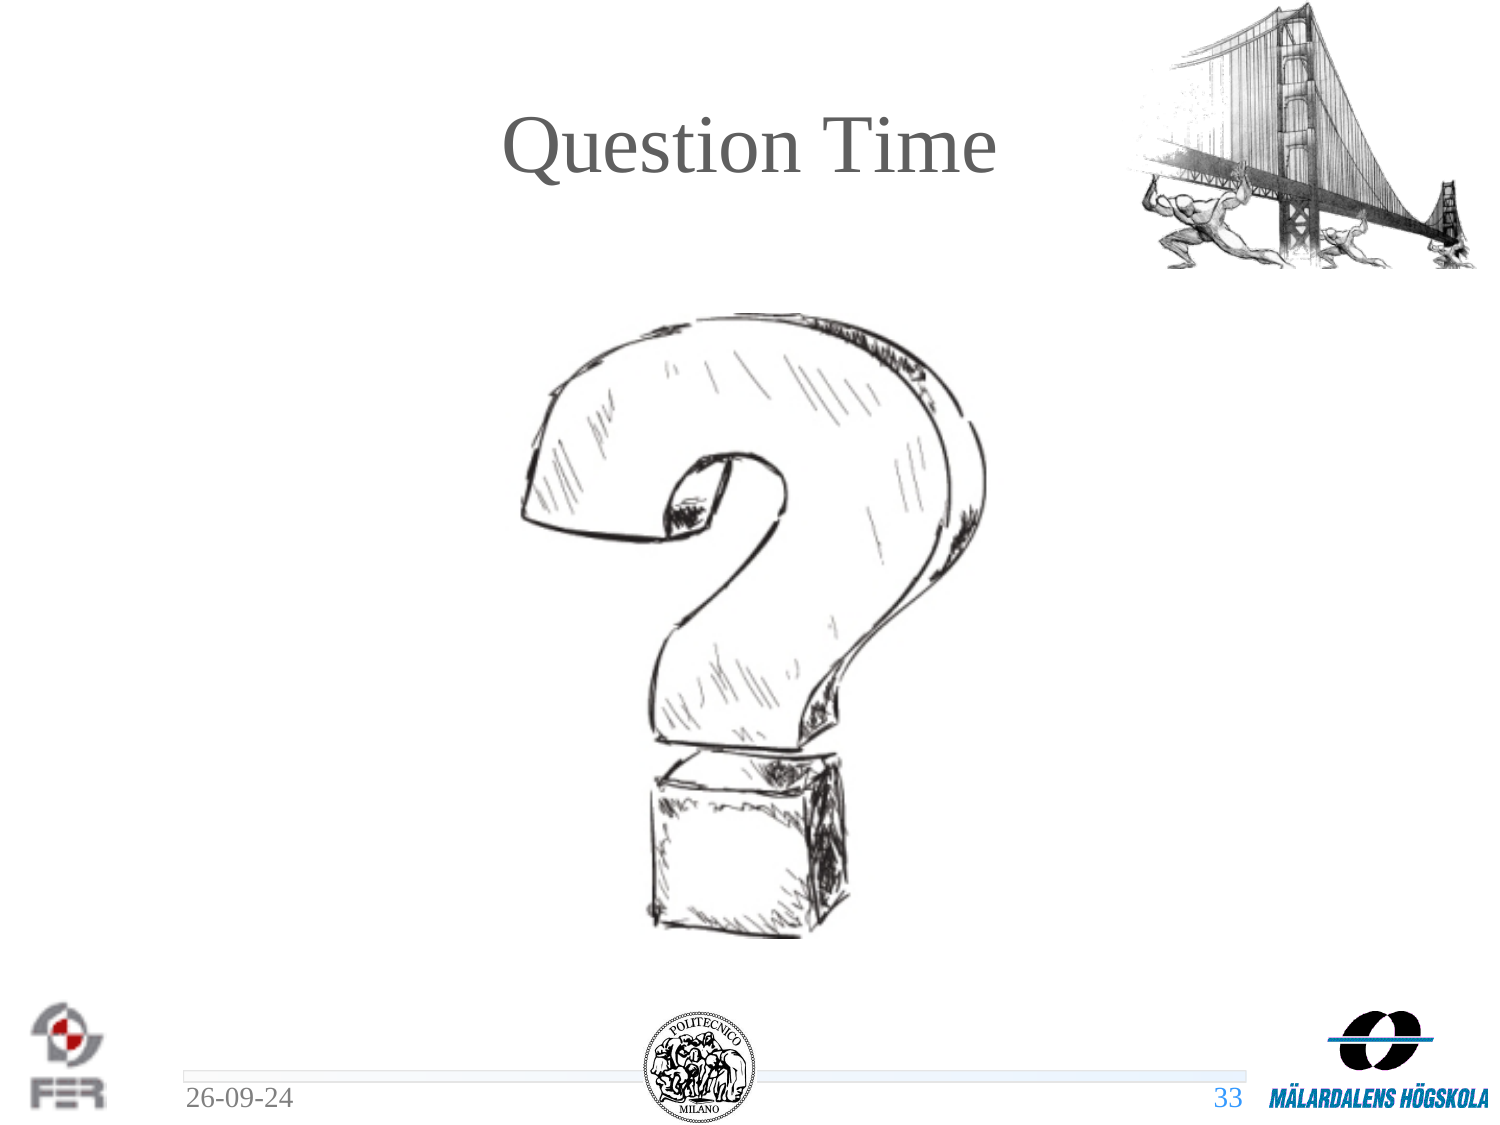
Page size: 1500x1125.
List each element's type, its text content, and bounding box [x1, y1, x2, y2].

text_box 13-11-28 [171, 1070, 396, 1114]
picture [1122, 0, 1477, 269]
picture [29, 987, 107, 1125]
title Question Time [75, 45, 1122, 233]
picture [643, 1011, 757, 1123]
picture [1368, 1093, 1374, 1104]
text_box <numero> [1186, 1070, 1258, 1114]
picture [440, 313, 1066, 939]
picture [1269, 1011, 1488, 1108]
picture [1454, 1091, 1459, 1108]
picture [1435, 1096, 1441, 1104]
